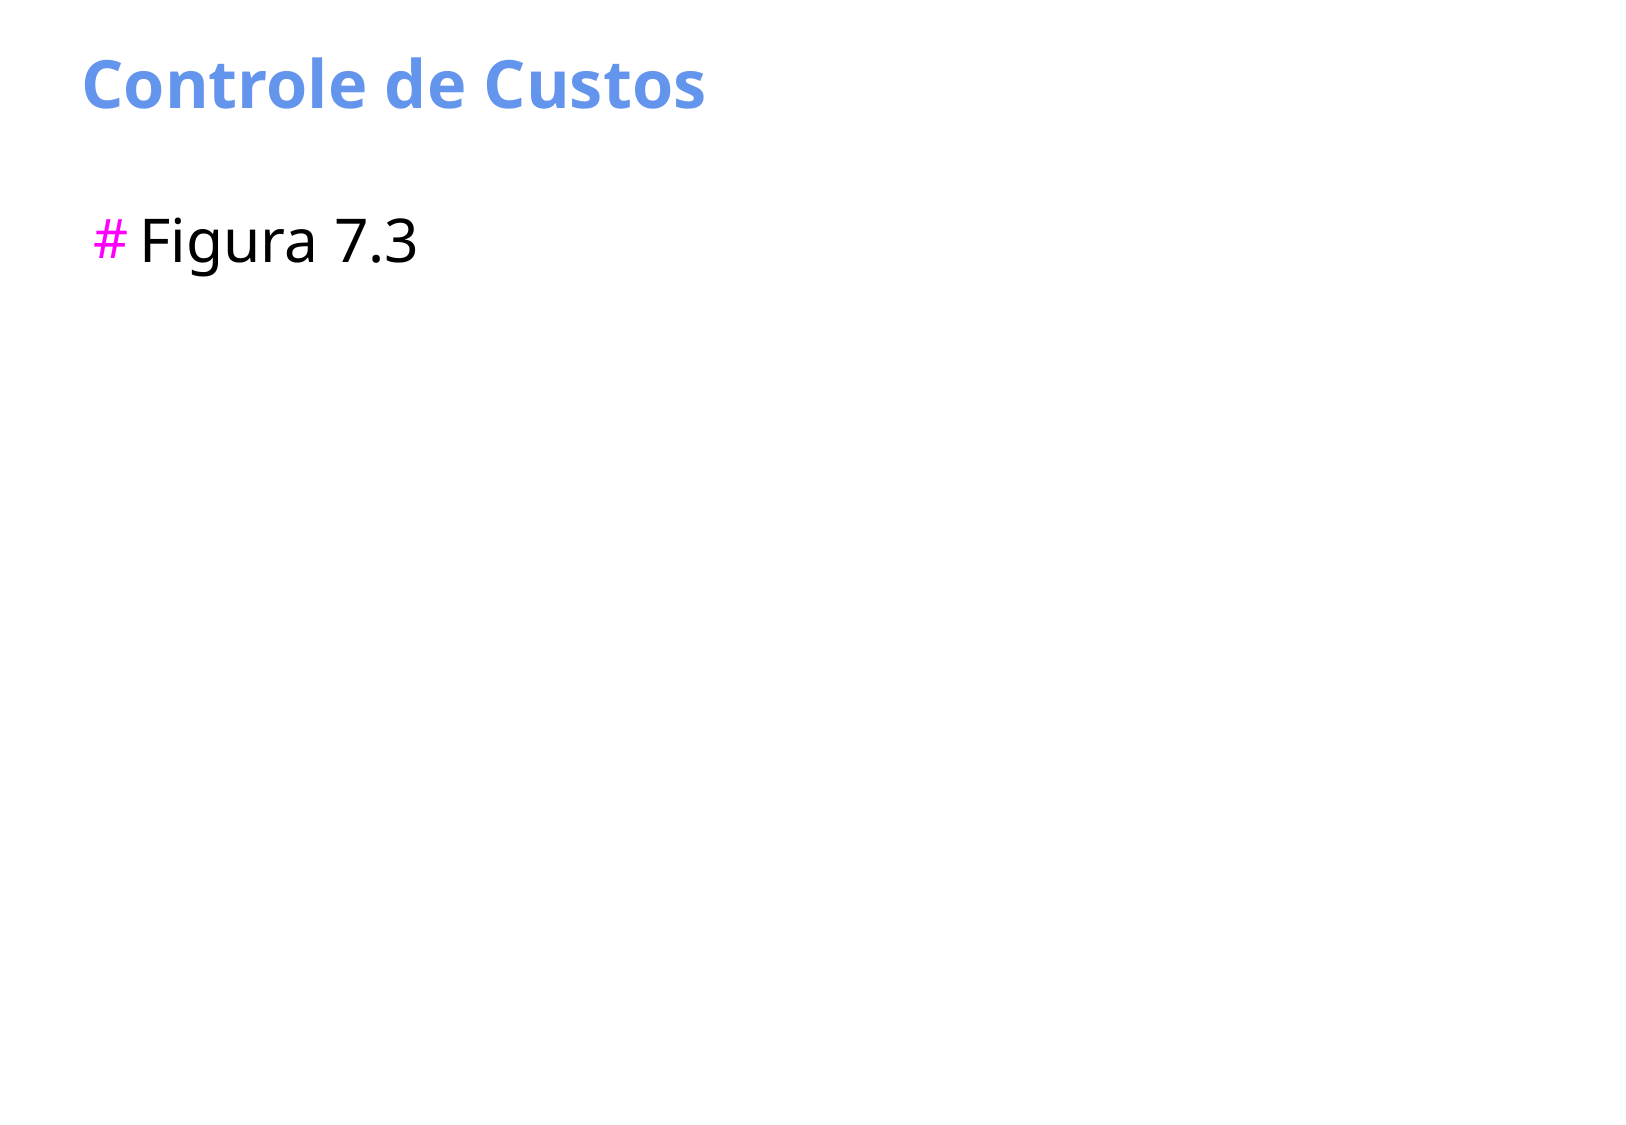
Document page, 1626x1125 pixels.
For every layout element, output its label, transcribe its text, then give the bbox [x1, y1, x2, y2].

list Figura 7.3 [81, 165, 1544, 1016]
title Controle de Custos [81, 41, 1544, 122]
